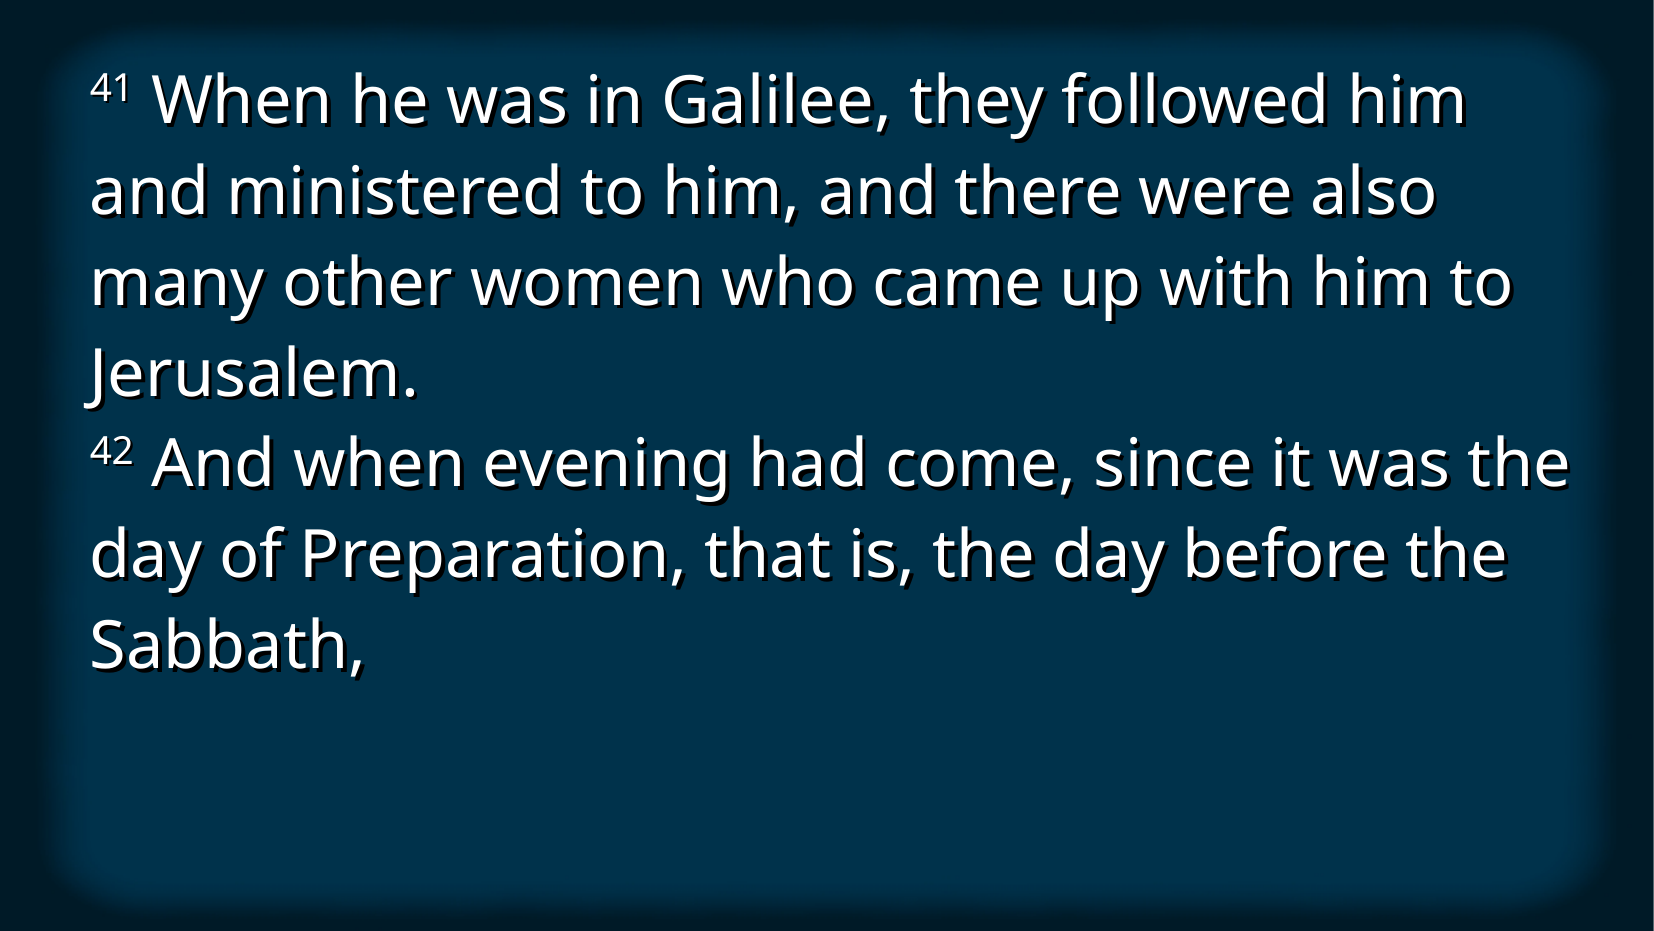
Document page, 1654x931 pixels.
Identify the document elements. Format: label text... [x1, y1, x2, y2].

picture [0, 0, 1654, 931]
text_box 41 When he was in Galilee, they followed him and ministered to him, and there were also many other women who came up with him to Jerusalem. 42 And when evening had come, since it was the day of Preparation, that is, the day before the Sabbath, [75, 45, 1591, 601]
